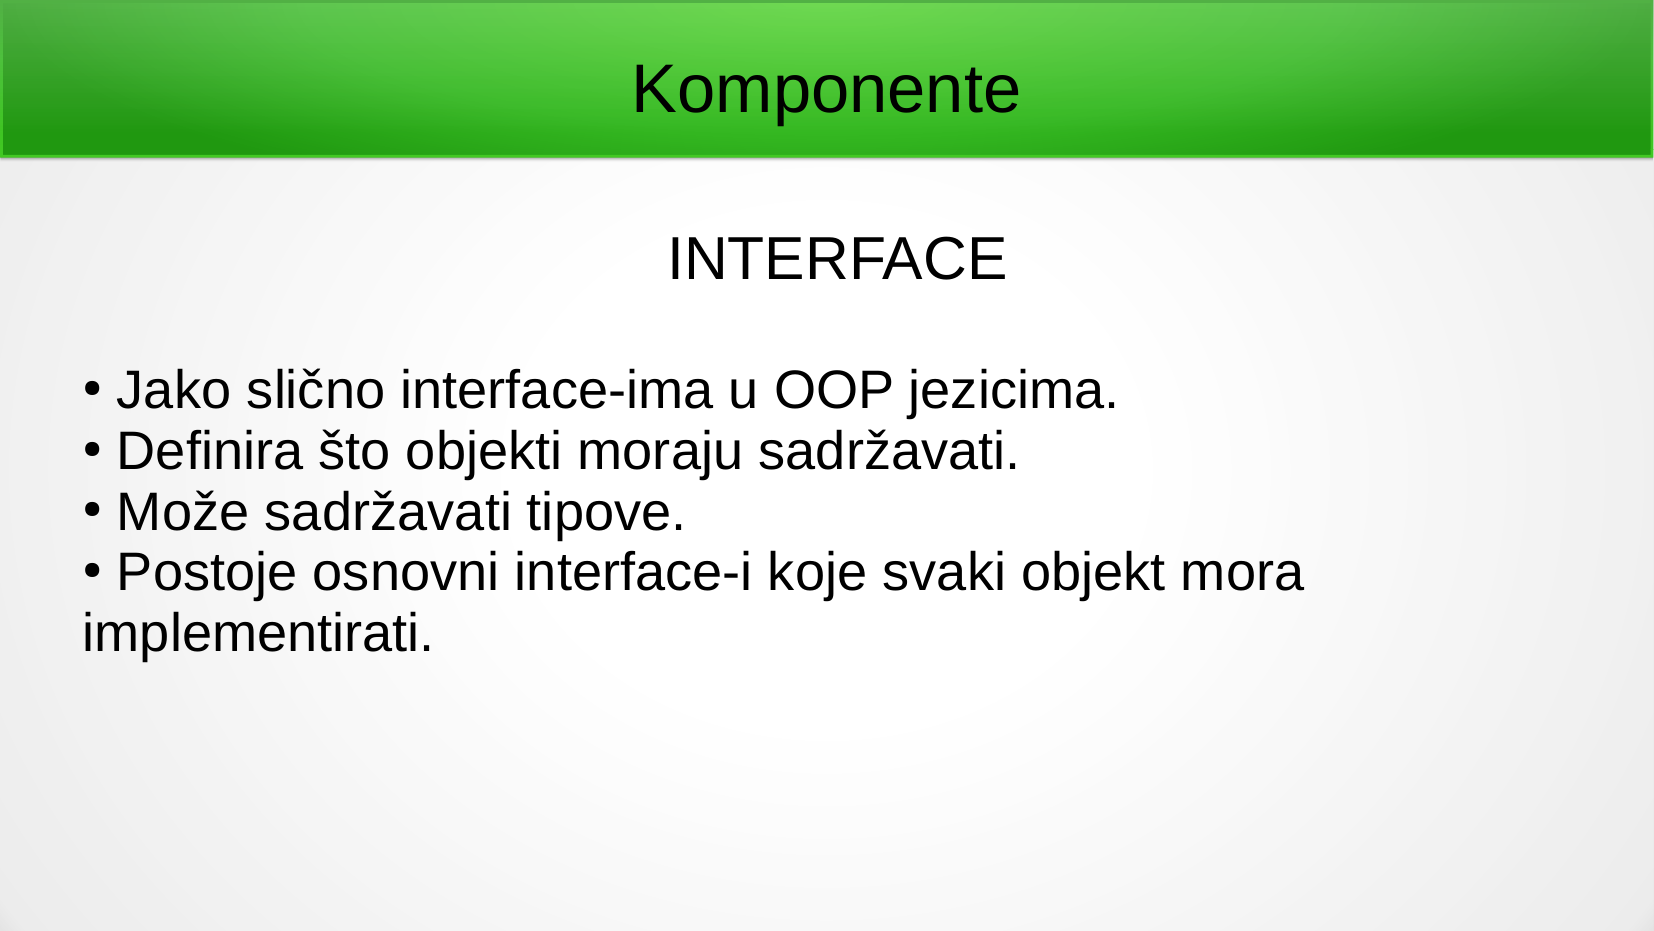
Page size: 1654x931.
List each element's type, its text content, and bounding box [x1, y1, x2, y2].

subtitle INTERFACE Jako slično interface-ima u OOP jezicima. Definira što objekti moraju sadržavati. Može sadržavati tipove. Postoje osnovni interface-i koje svaki objekt mora implementirati. [82, 224, 1571, 764]
title Komponente [82, 35, 1571, 142]
